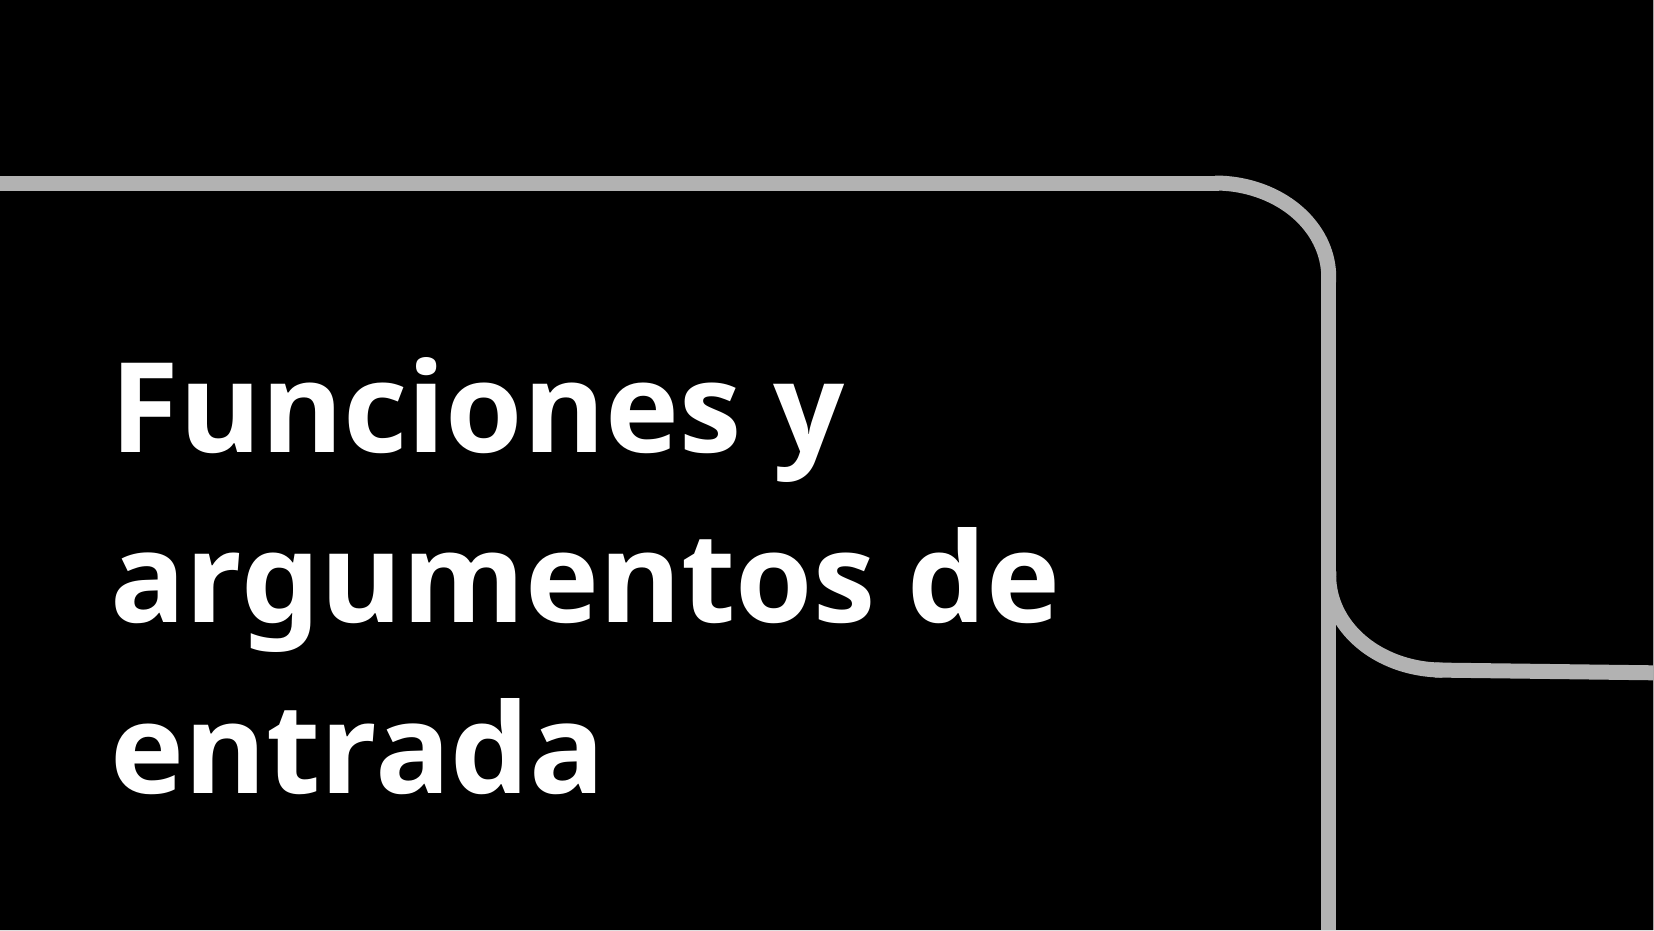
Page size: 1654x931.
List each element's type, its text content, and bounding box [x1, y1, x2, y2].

text_box Funciones y argumentos de entrada [95, 311, 1199, 702]
text_box [0, 0, 1654, 931]
